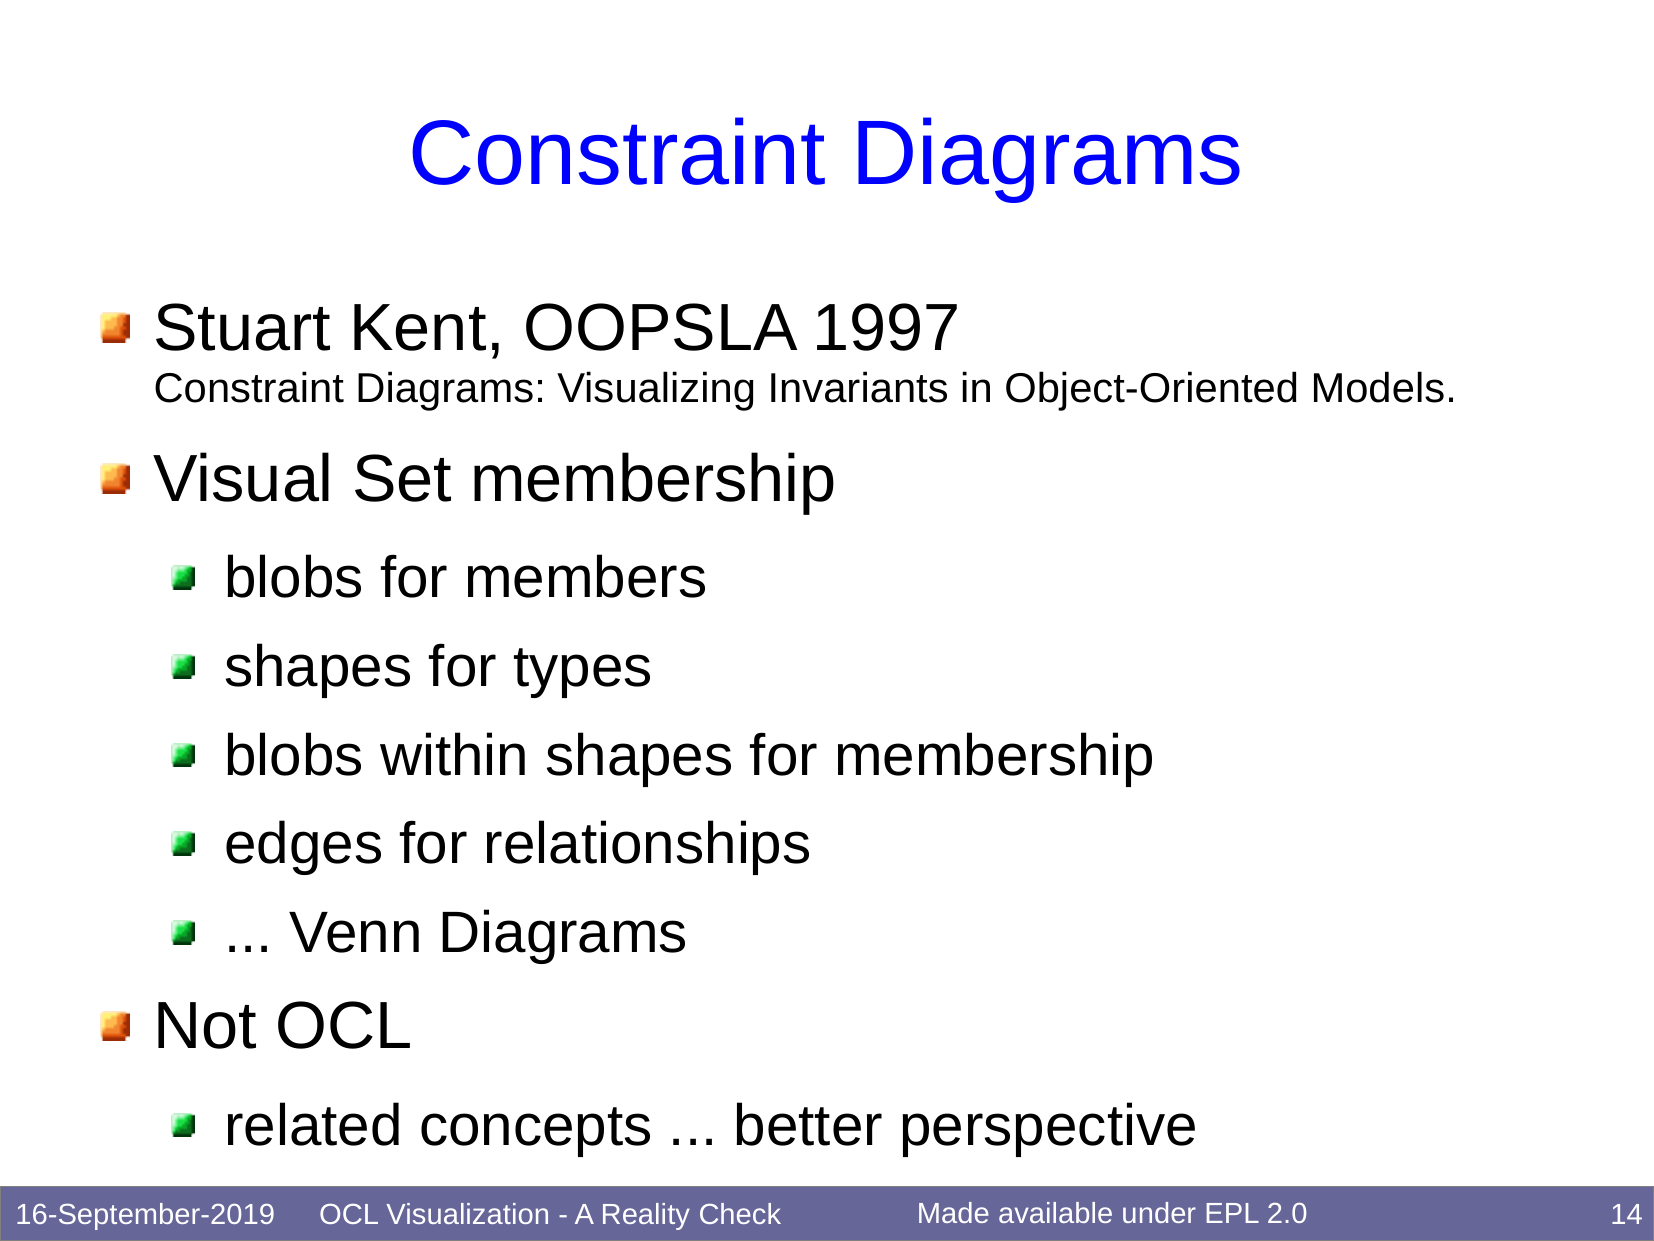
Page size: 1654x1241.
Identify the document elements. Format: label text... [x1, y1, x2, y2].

title Constraint Diagrams [82, 49, 1571, 257]
list Stuart Kent, OOPSLA 1997 Constraint Diagrams: Visualizing Invariants in Object-Oriented Models. Visual Set membership blobs for members shapes for types blobs within shapes for membership edges for relationships ... Venn Diagrams Not OCL related concepts ... better perspective [82, 290, 1571, 1158]
